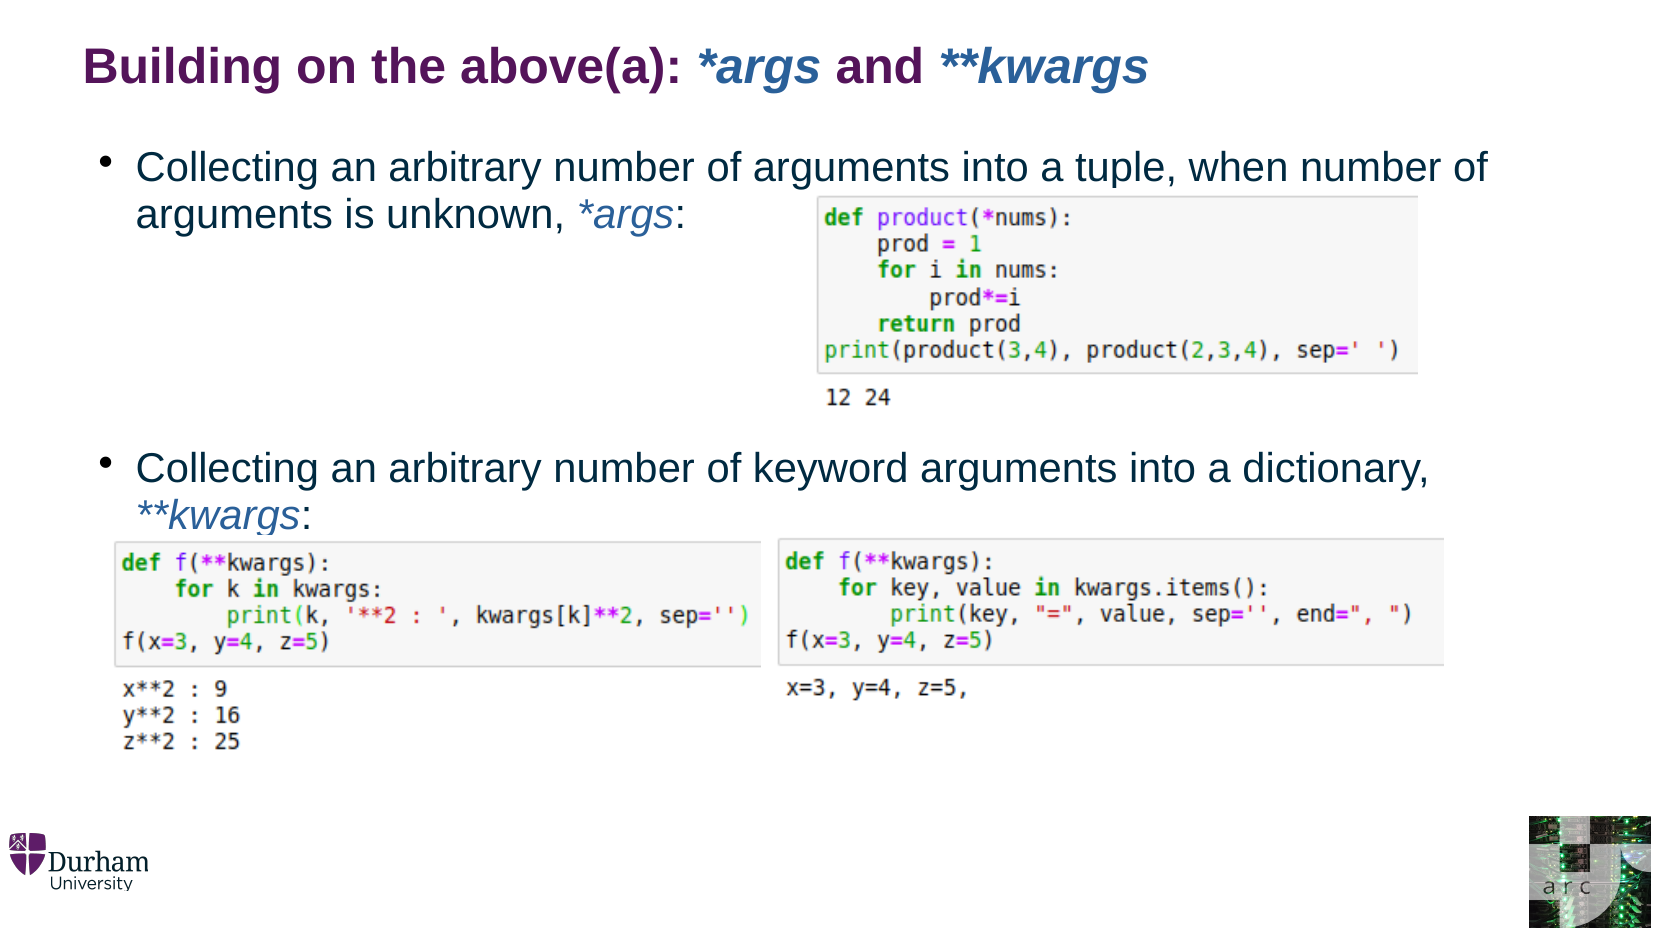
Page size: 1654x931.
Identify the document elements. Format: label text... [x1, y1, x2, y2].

picture [809, 188, 1418, 412]
title Building on the above(a): *args and **kwargs [82, 36, 1571, 93]
picture [1529, 816, 1651, 928]
picture [770, 527, 1444, 712]
picture [9, 833, 148, 891]
picture [108, 535, 761, 774]
list Collecting an arbitrary number of arguments into a tuple, when number of arguments is unknown, *args: Collecting an arbitrary number of keyword arguments into a dictionary, **kwargs: [82, 141, 1571, 745]
